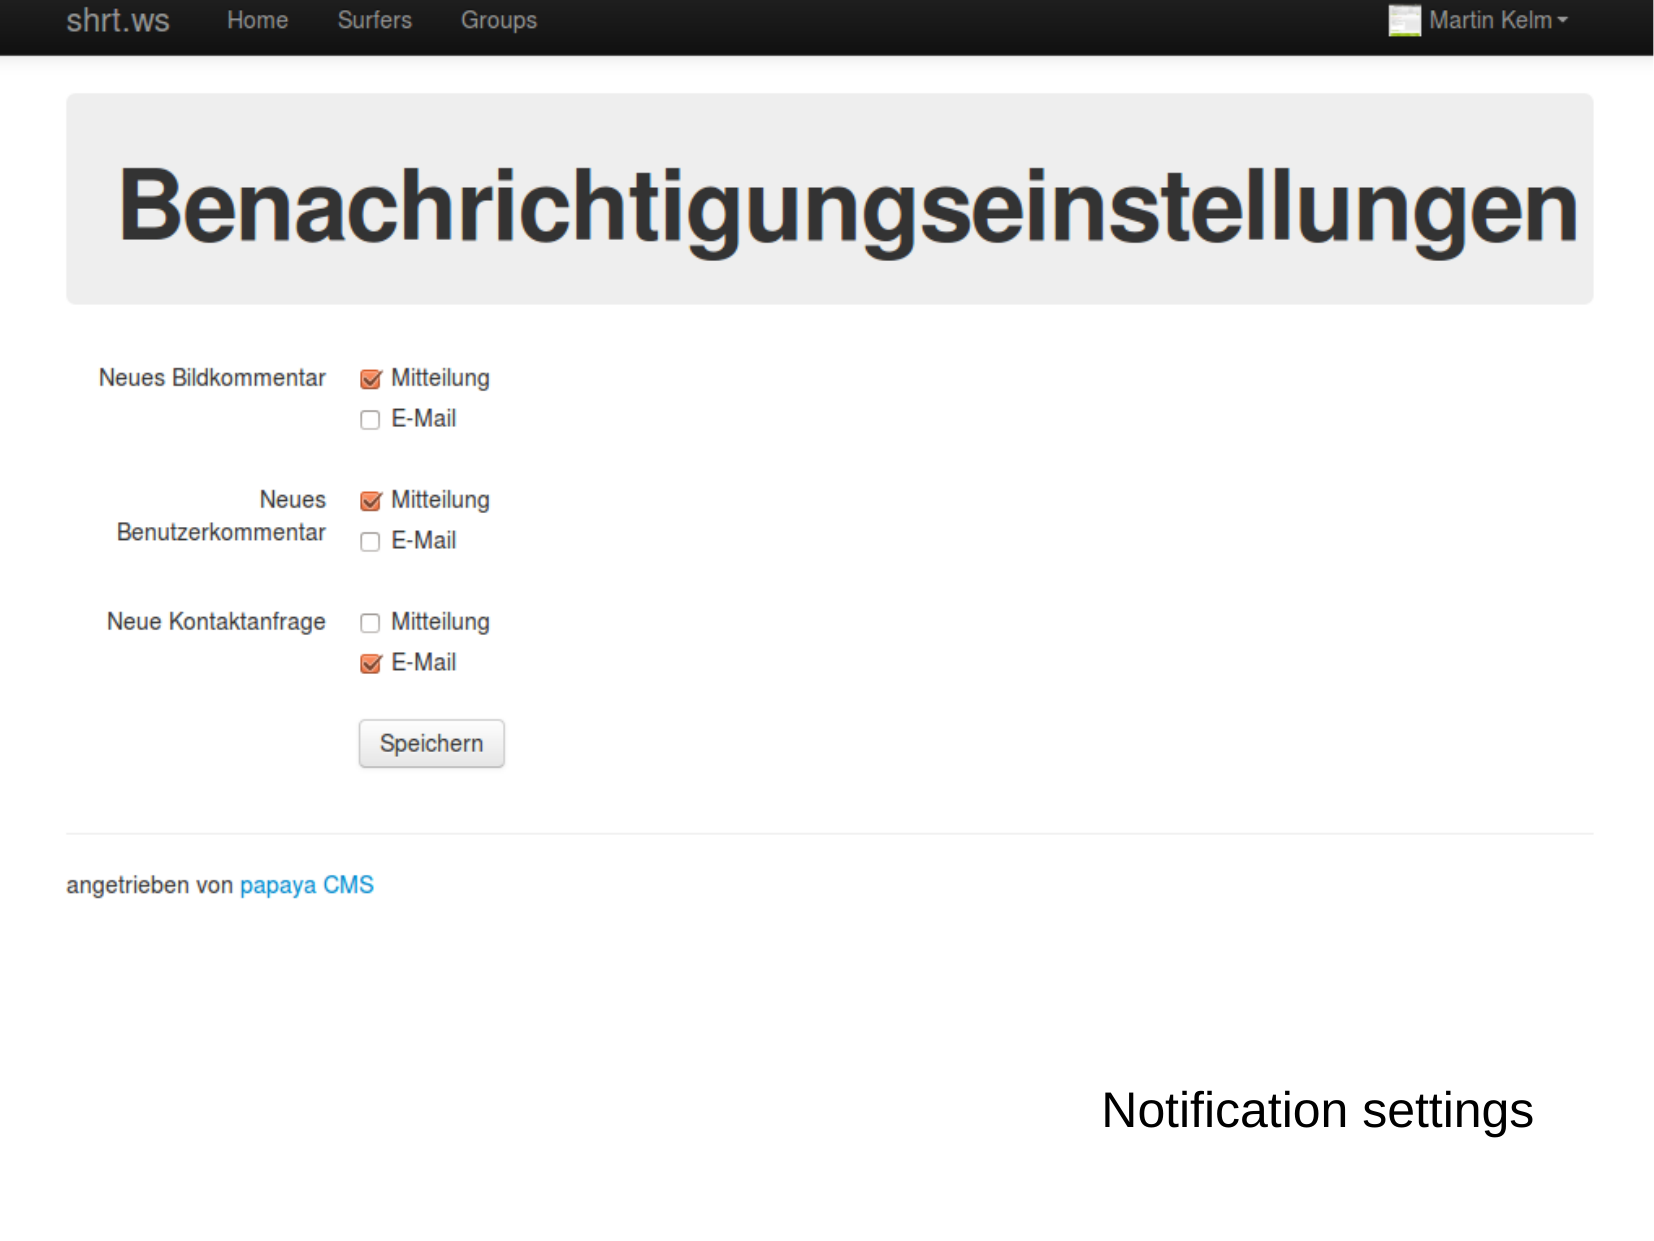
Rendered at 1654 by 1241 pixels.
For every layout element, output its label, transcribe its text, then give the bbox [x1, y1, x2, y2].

text_box Notification settings [1086, 1075, 1550, 1146]
picture [0, 0, 1654, 1004]
